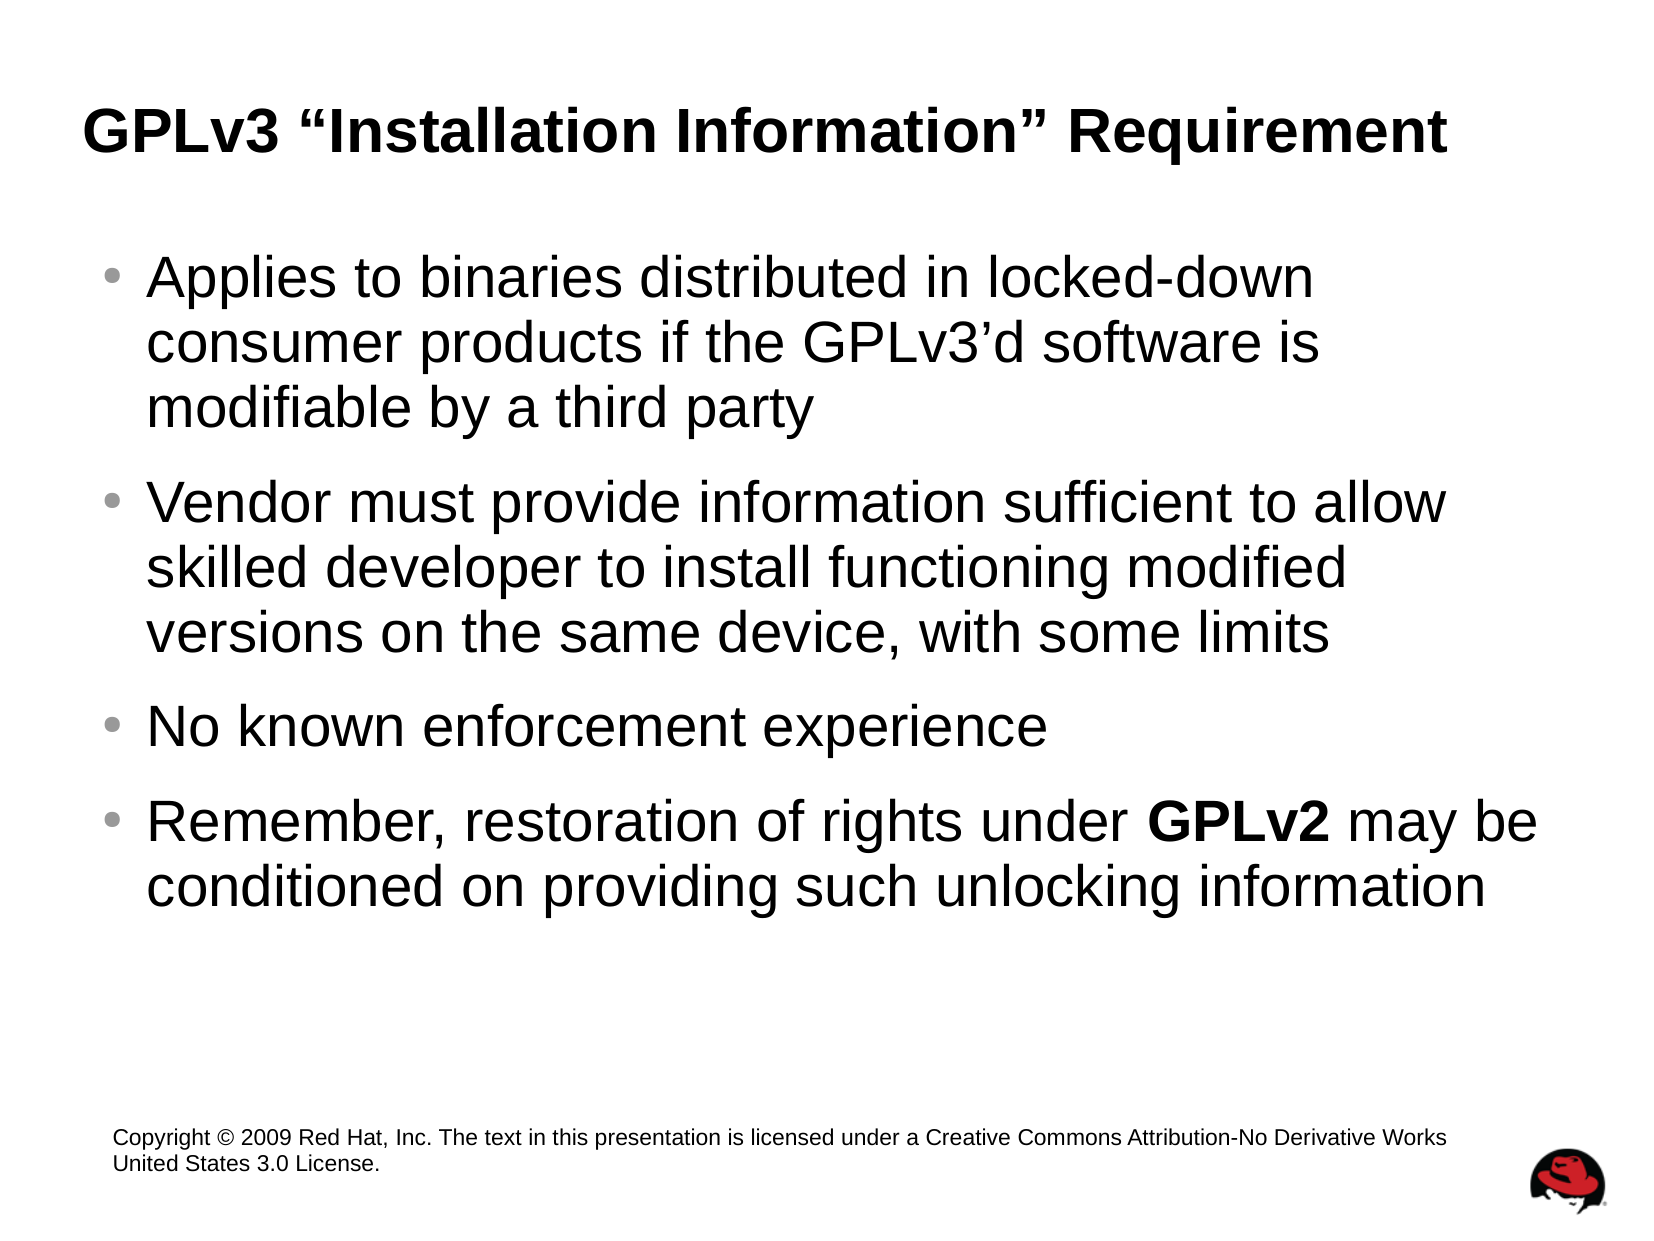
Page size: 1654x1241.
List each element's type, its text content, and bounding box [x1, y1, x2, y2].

list Applies to binaries distributed in locked-down consumer products if the GPLv3’d software is modifiable by a third party Vendor must provide information sufficient to allow skilled developer to install functioning modified versions on the same device, with some limits No known enforcement experience Remember, restoration of rights under GPLv2 may be conditioned on providing such unlocking information [86, 244, 1576, 1024]
picture [1529, 1146, 1613, 1224]
title GPLv3 “Installation Information” Requirement [82, 45, 1571, 218]
